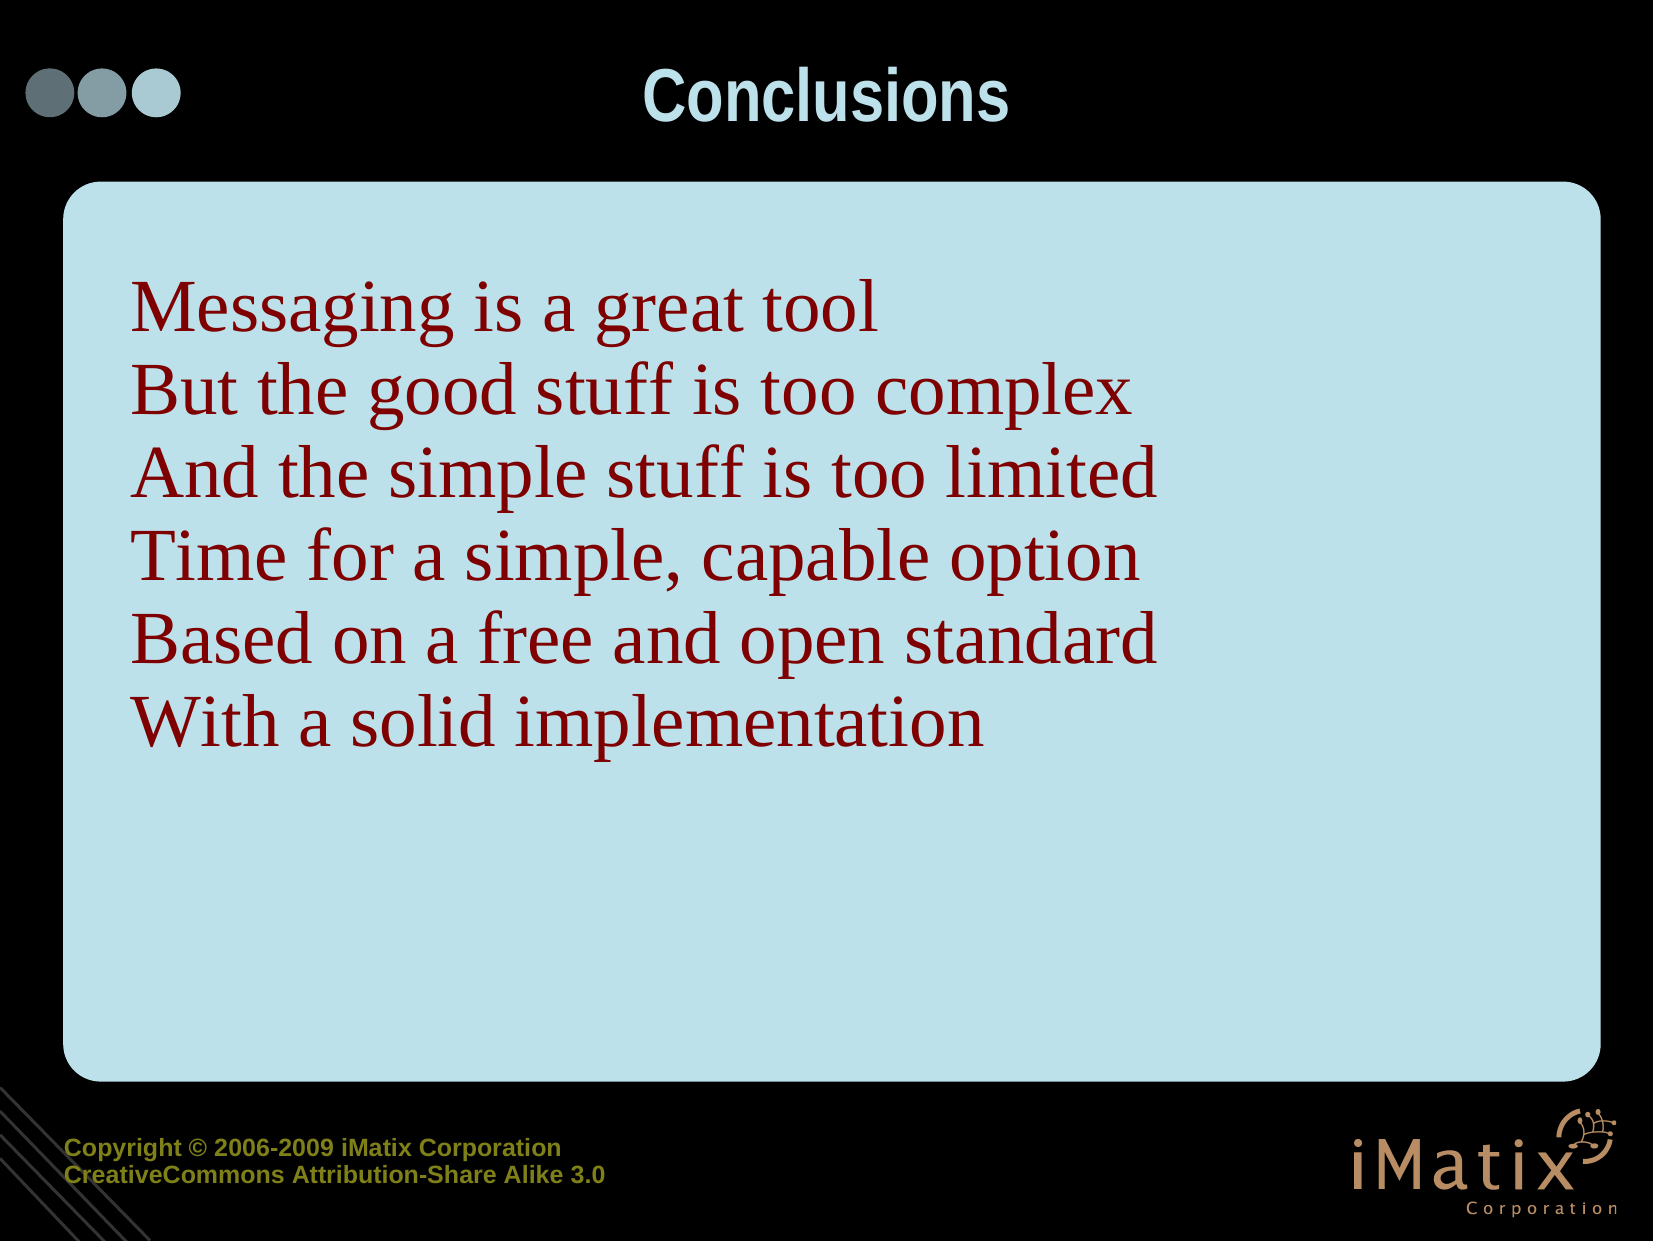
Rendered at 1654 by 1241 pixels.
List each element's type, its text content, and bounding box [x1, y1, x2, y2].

title Conclusions [0, 0, 1653, 188]
list Messaging is a great tool But the good stuff is too complex And the simple stuff is too limited Time for a simple, capable option Based on a free and open standard With a solid implementation [118, 264, 1509, 1010]
picture [1354, 1108, 1617, 1219]
